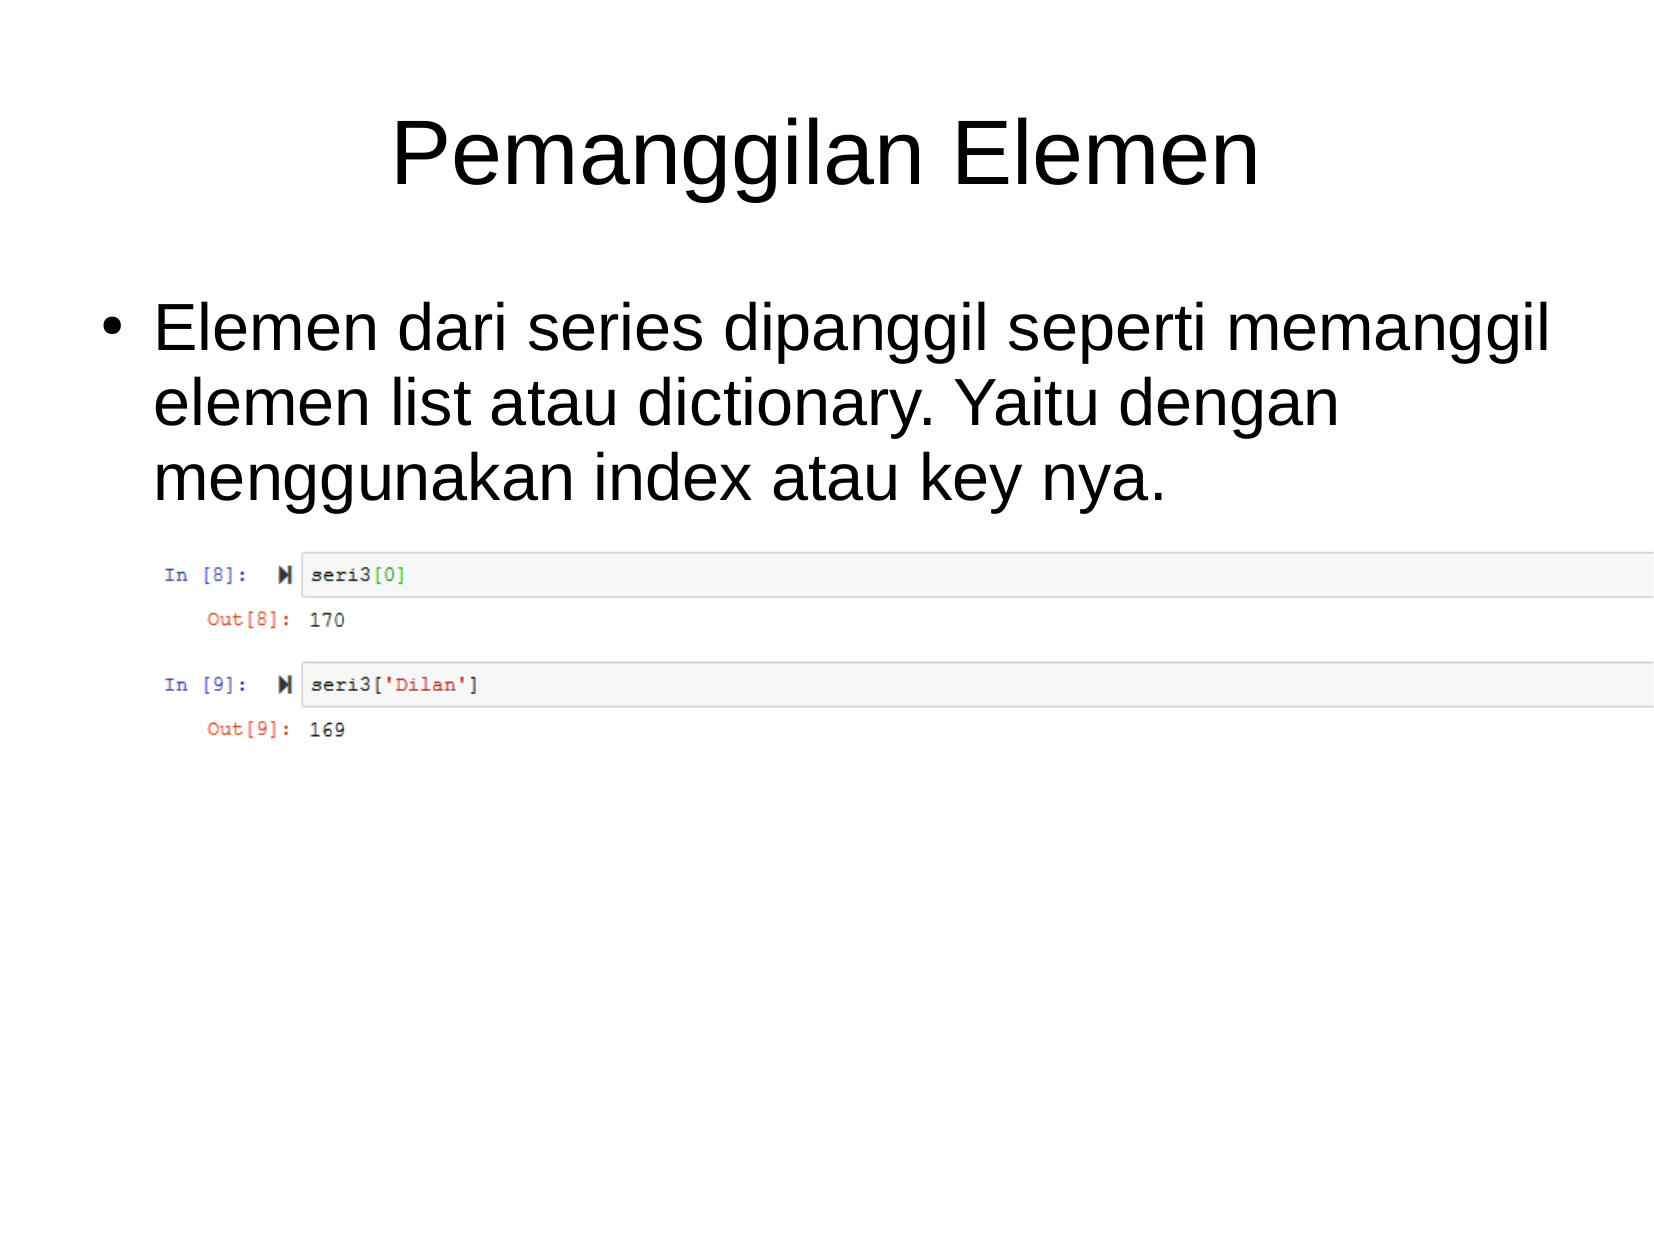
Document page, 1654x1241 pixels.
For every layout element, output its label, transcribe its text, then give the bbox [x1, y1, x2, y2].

picture [150, 537, 1654, 755]
list Elemen dari series dipanggil seperti memanggil elemen list atau dictionary. Yaitu dengan menggunakan index atau key nya. [82, 290, 1571, 1010]
title Pemanggilan Elemen [82, 49, 1571, 257]
